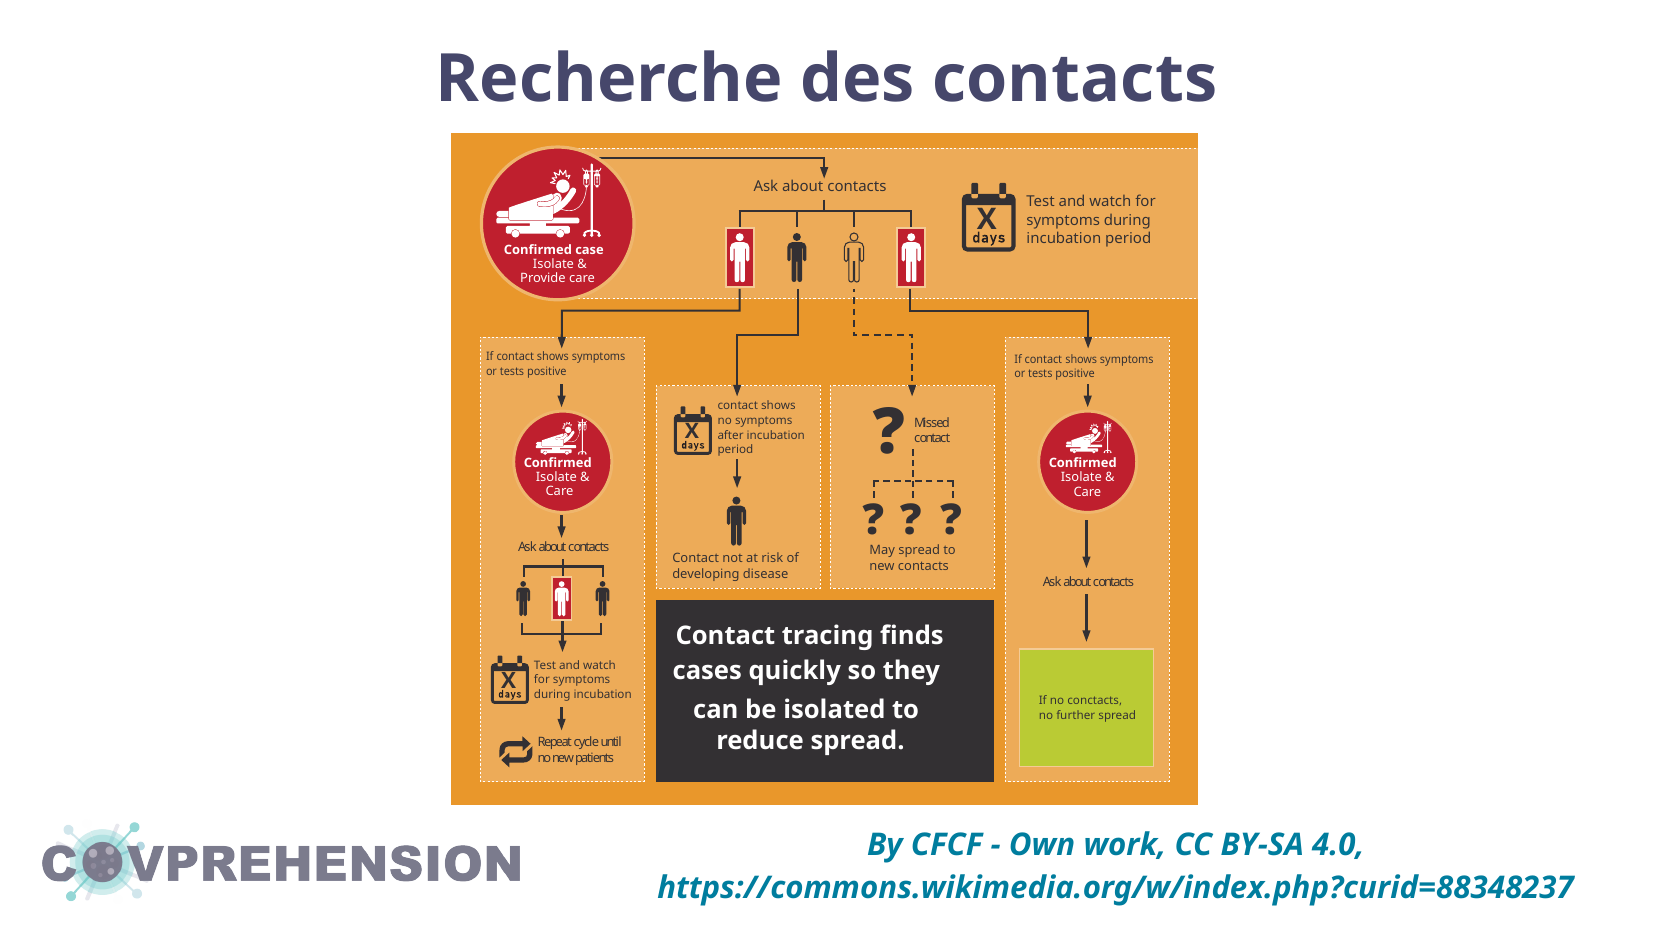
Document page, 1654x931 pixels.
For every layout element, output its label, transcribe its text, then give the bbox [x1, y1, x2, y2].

title Recherche des contacts [0, 23, 1654, 129]
text_box By CFCF - Own work, CC BY-SA 4.0, https://commons.wikimedia.org/w/index.php?curid=88348237 [602, 814, 1630, 922]
picture [451, 133, 1199, 805]
